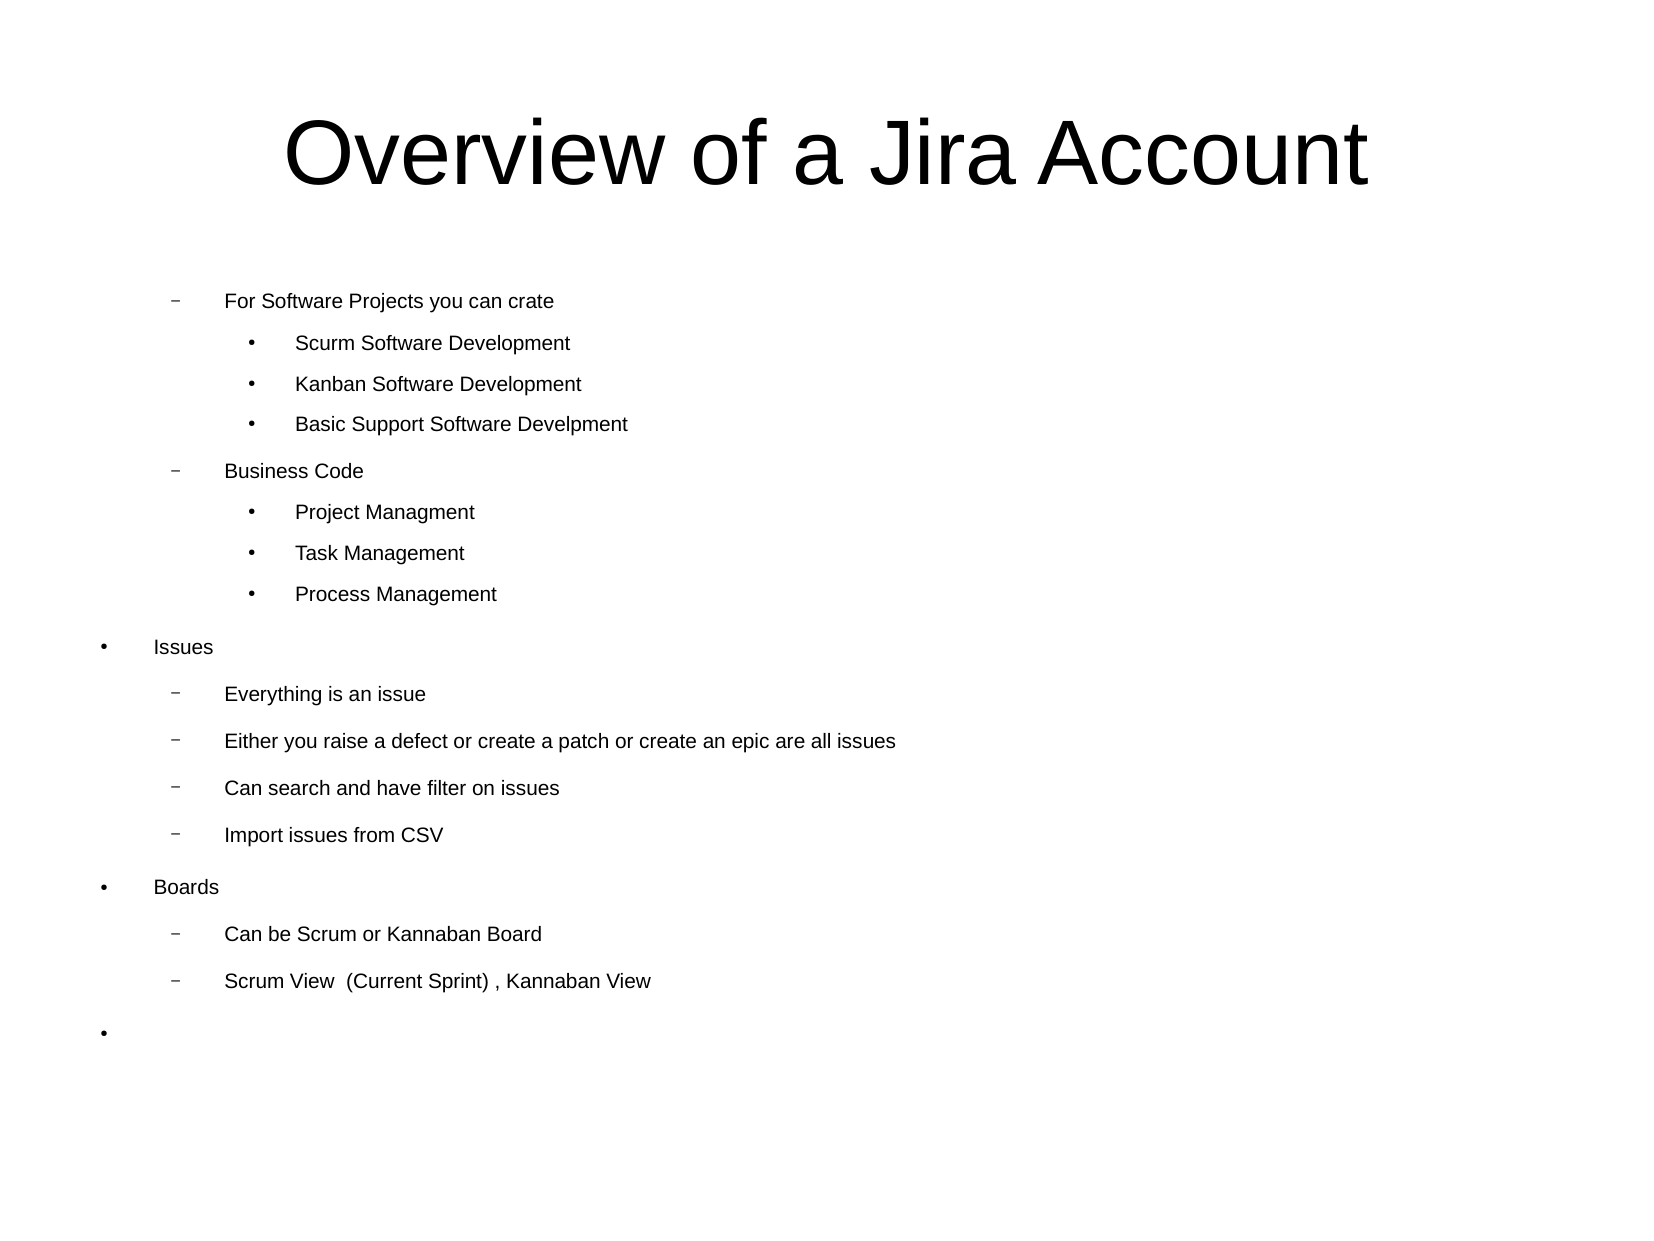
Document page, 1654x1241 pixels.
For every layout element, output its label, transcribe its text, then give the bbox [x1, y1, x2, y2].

list For Software Projects you can crate Scurm Software Development Kanban Software Development Basic Support Software Develpment Business Code Project Managment Task Management Process Management Issues Everything is an issue Either you raise a defect or create a patch or create an epic are all issues Can search and have filter on issues Import issues from CSV Boards Can be Scrum or Kannaban Board Scrum View (Current Sprint) , Kannaban View [82, 290, 1571, 1241]
title Overview of a Jira Account [82, 49, 1571, 257]
